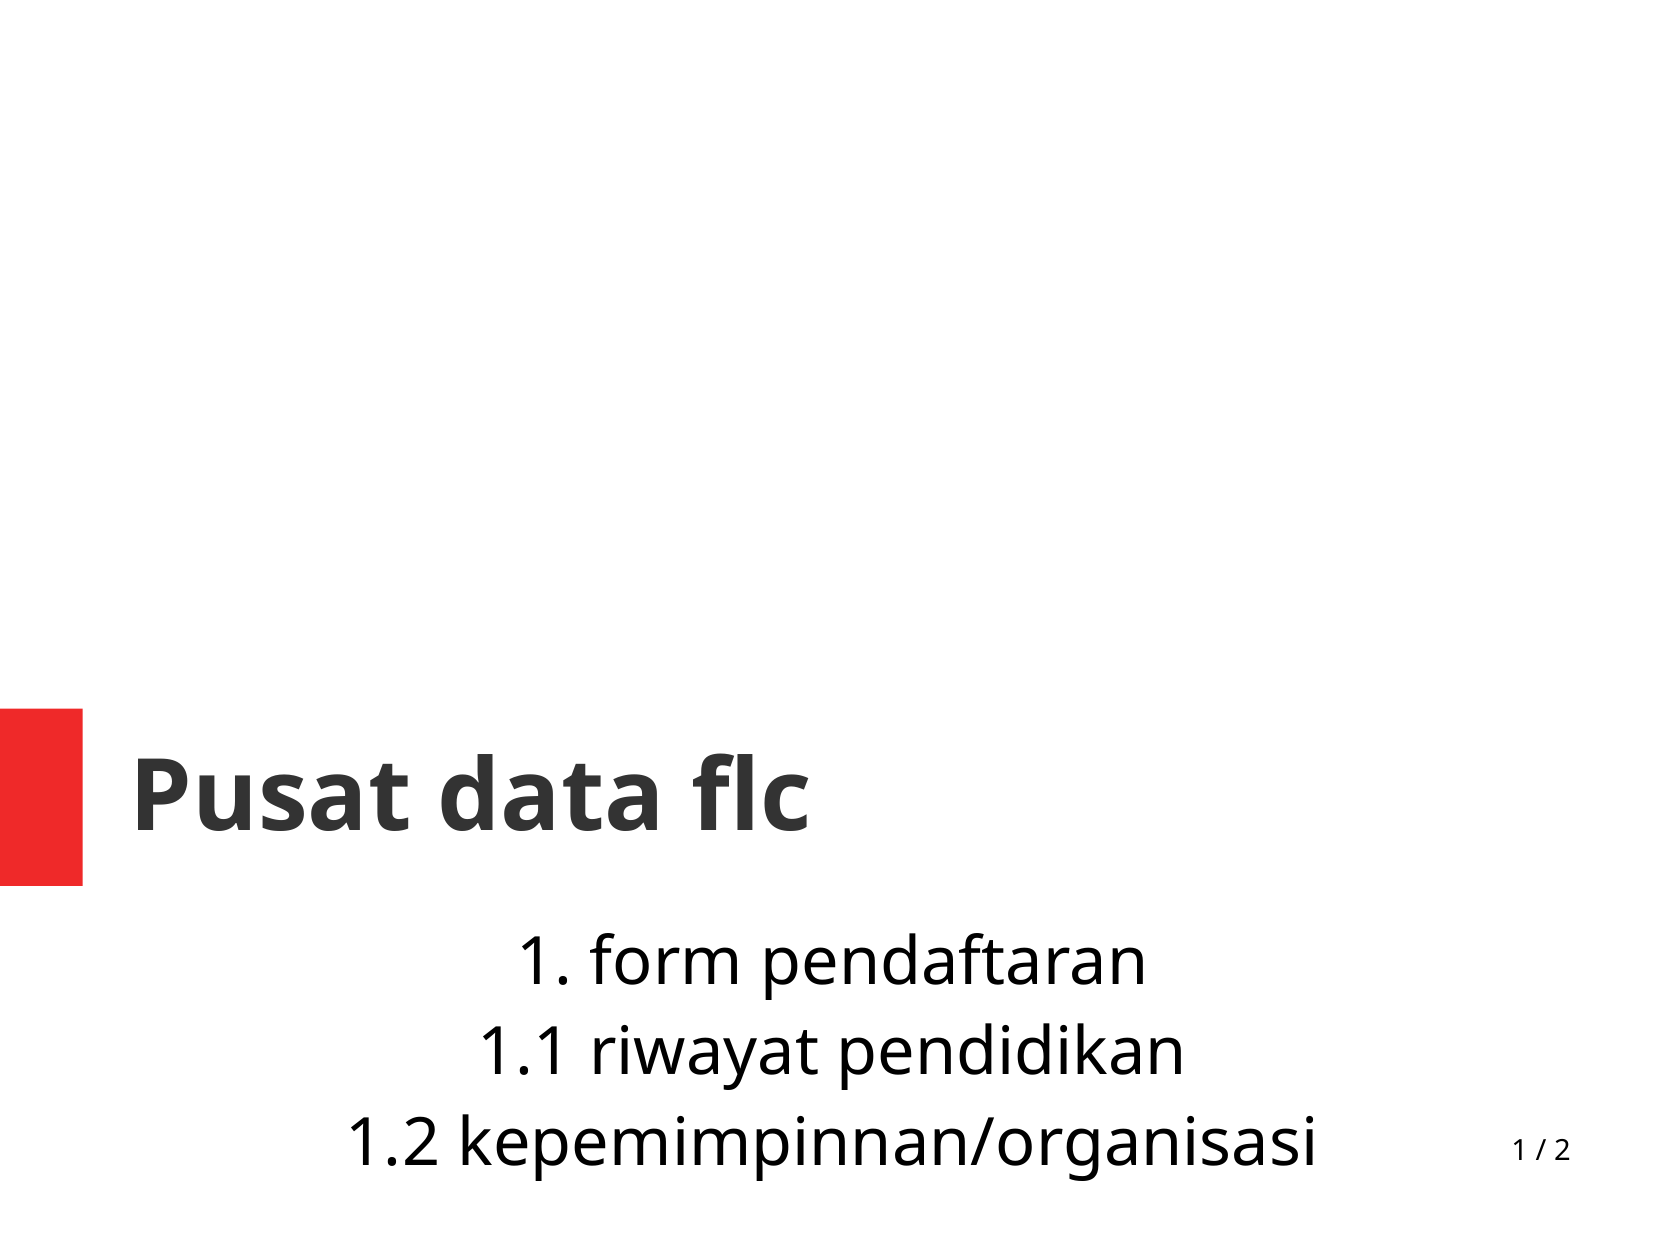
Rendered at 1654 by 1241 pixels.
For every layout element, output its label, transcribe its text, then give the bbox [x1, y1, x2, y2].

subtitle 1. form pendaftaran 1.1 riwayat pendidikan 1.2 kepemimpinnan/organisasi [129, 932, 1536, 1166]
title Pusat data flc [129, 655, 1536, 928]
